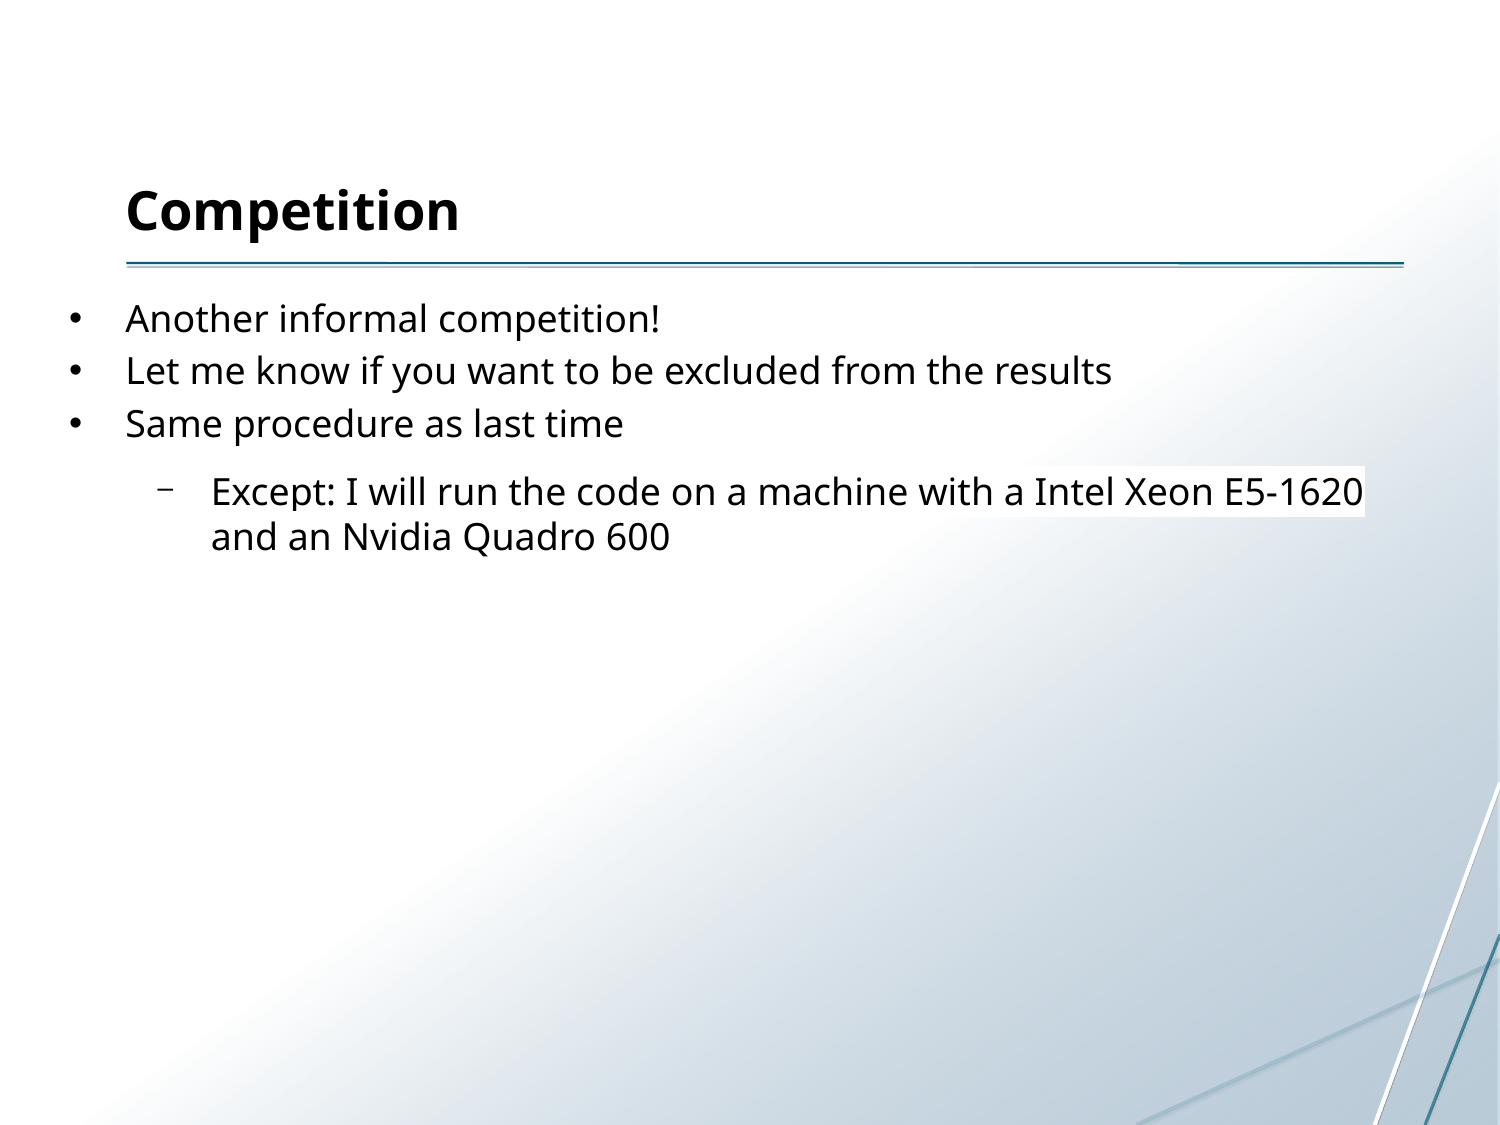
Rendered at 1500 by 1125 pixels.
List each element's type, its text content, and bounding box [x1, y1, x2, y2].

list Another informal competition! Let me know if you want to be excluded from the results Same procedure as last time Except: I will run the code on a machine with a Intel Xeon E5-1620 and an Nvidia Quadro 600 [54, 287, 1404, 1005]
title Competition [109, 49, 1403, 249]
